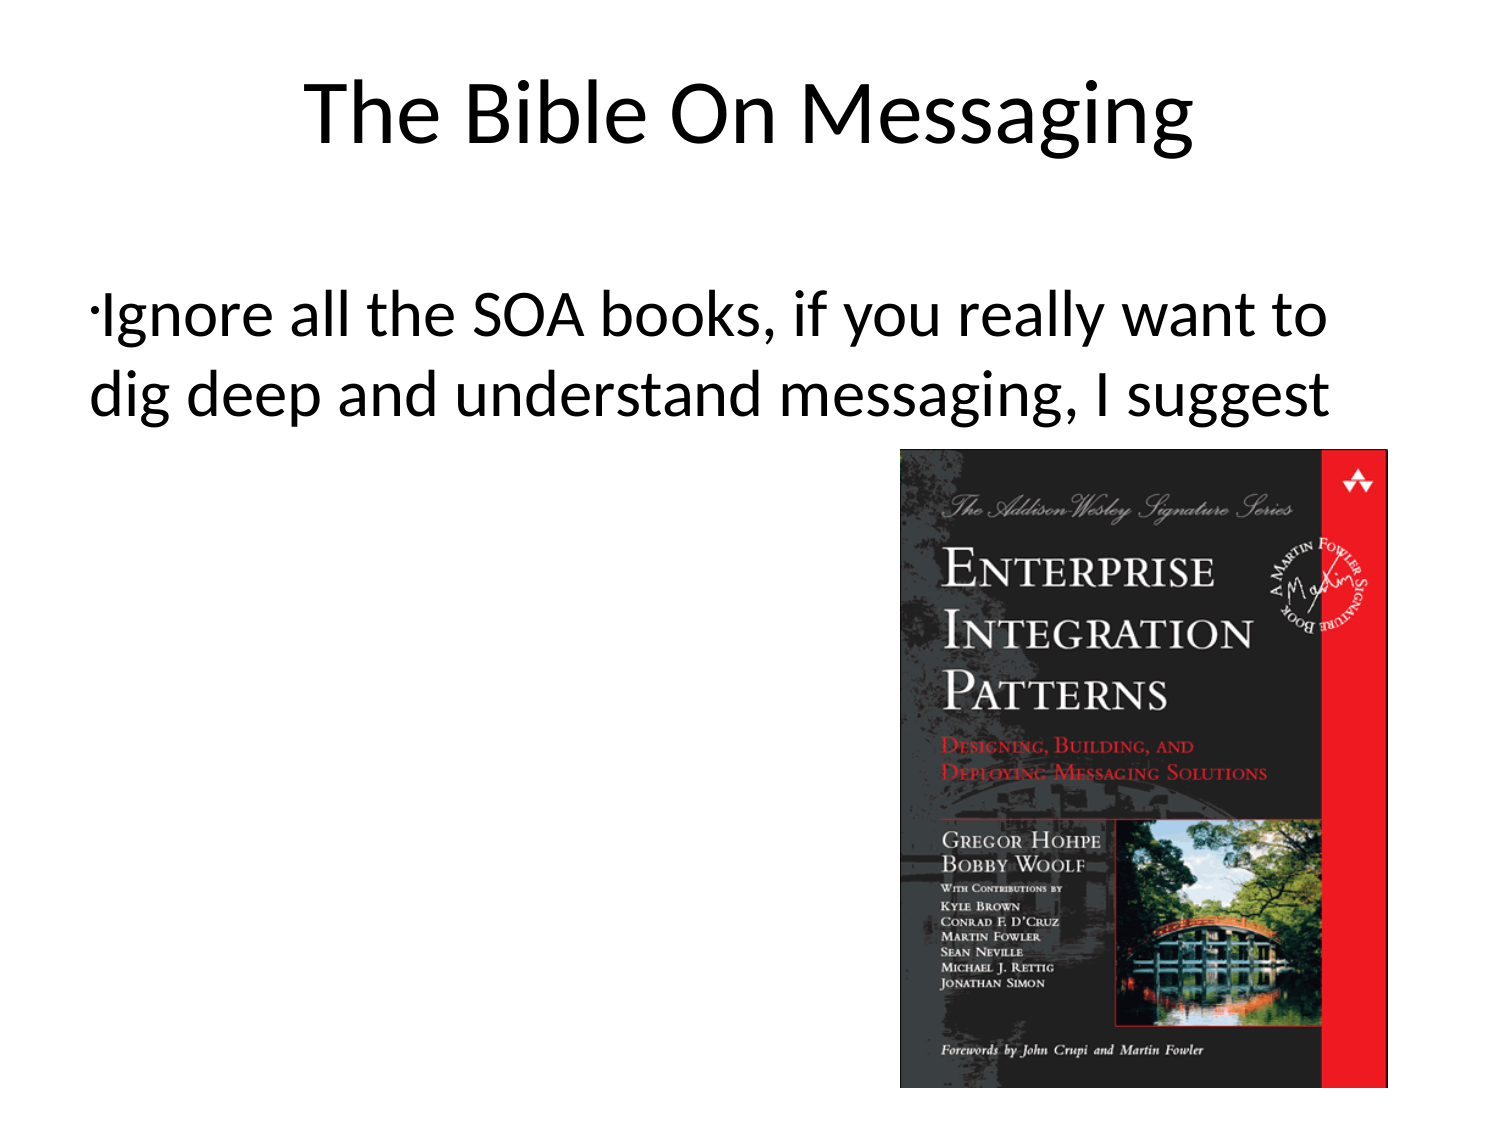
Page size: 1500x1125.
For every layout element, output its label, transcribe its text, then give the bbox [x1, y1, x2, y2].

text_box The Bible On Messaging [75, 45, 1425, 233]
text_box Ignore all the SOA books, if you really want to dig deep and understand messaging, I suggest [75, 262, 1425, 1005]
picture [900, 449, 1388, 1088]
